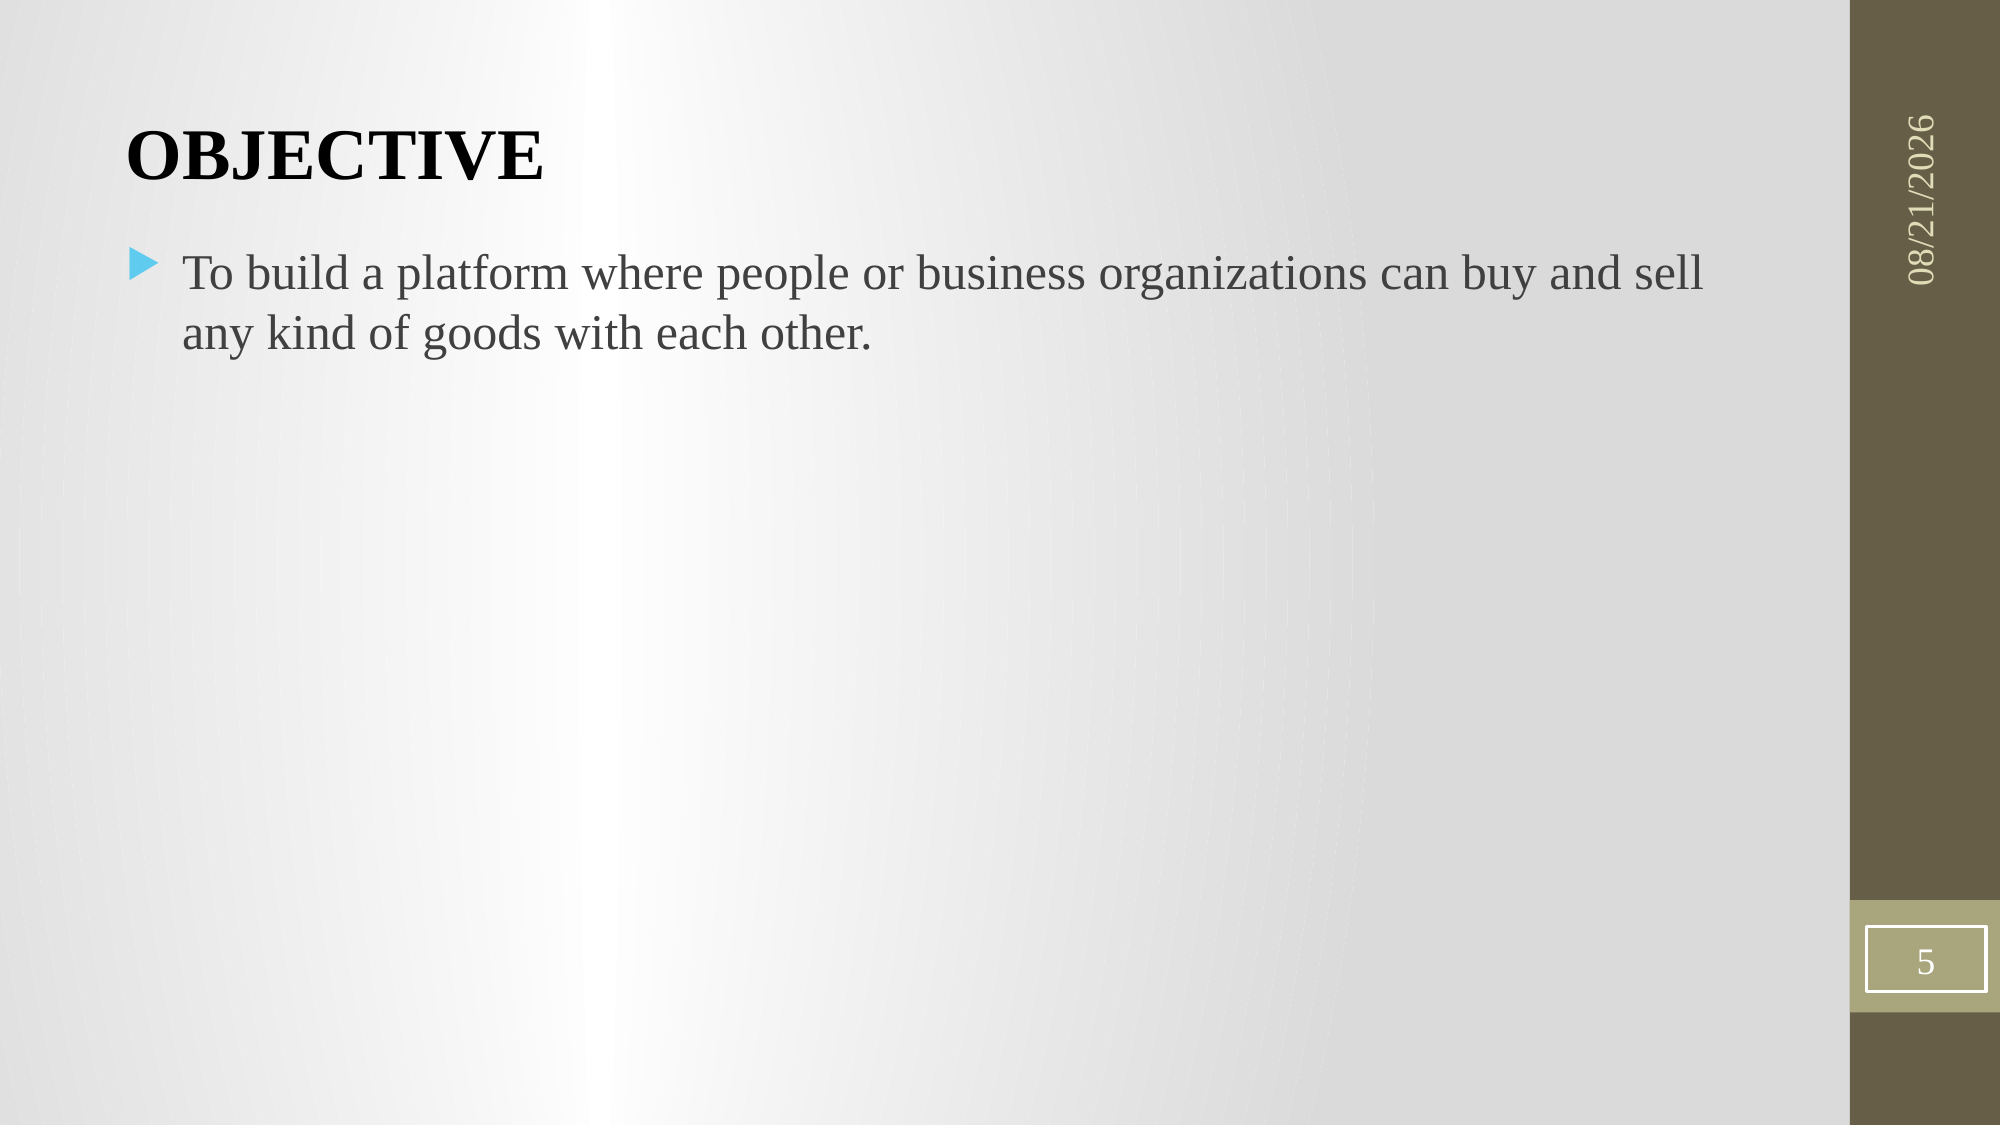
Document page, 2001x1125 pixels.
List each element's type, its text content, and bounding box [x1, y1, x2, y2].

slide_number 11/22/2020 [1878, 100, 1959, 501]
slide_number <number> [1866, 926, 1987, 992]
text_box To build a platform where people or business organizations can buy and sell any kind of goods with each other. [111, 231, 1724, 1090]
text_box OBJECTIVE [111, 99, 1522, 203]
